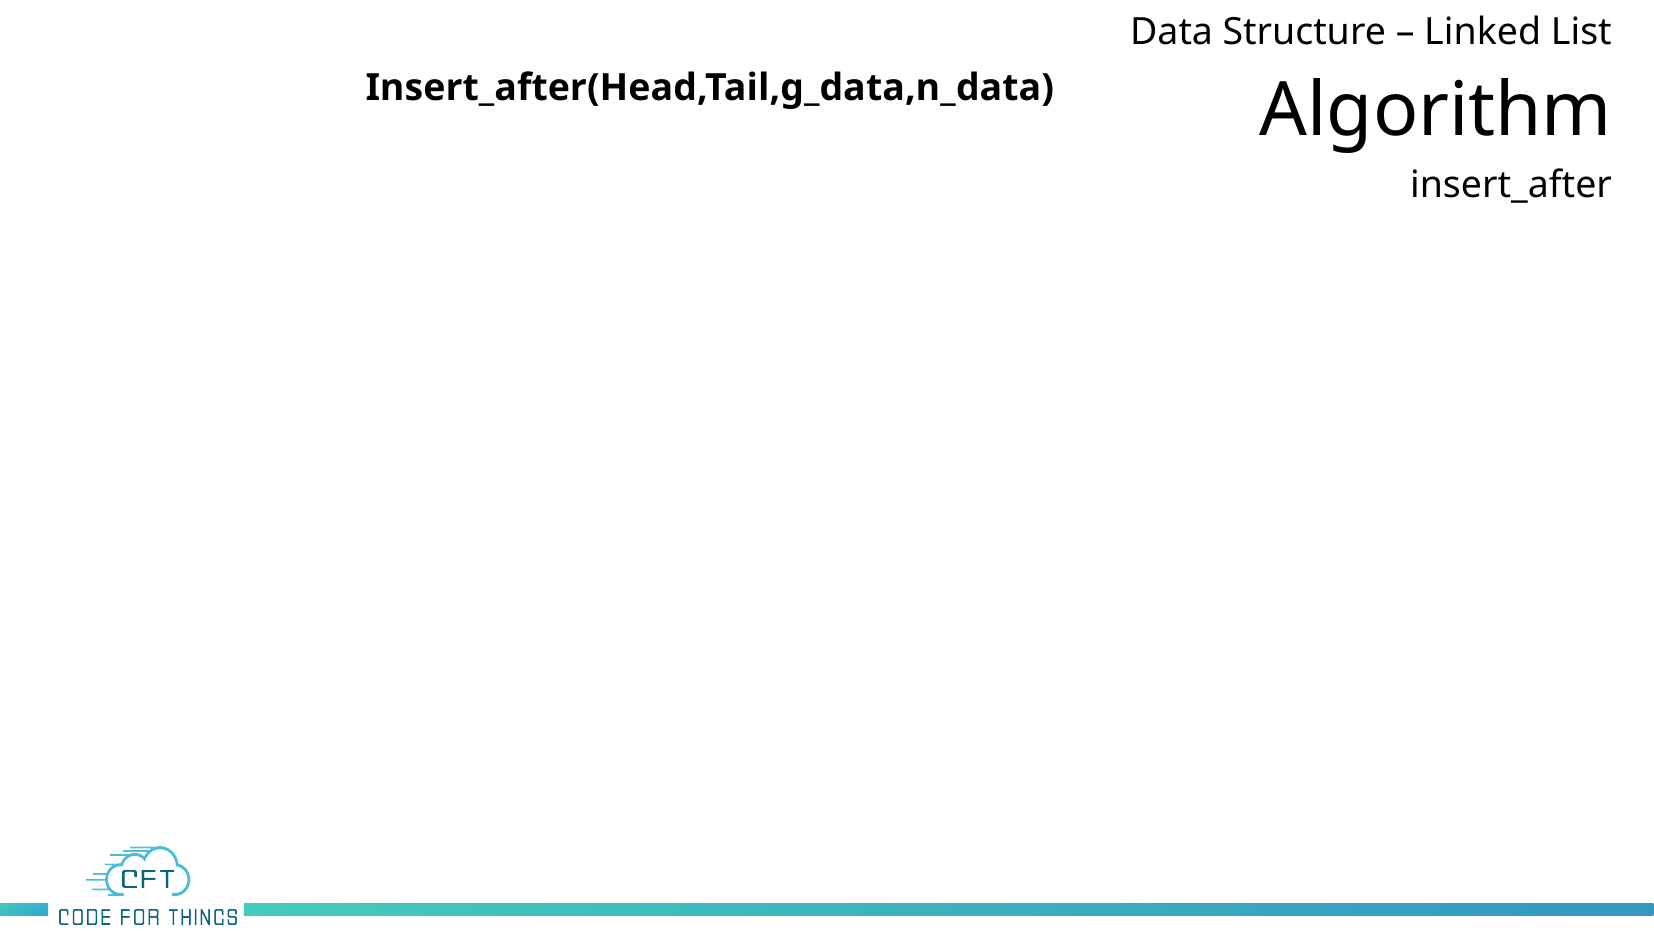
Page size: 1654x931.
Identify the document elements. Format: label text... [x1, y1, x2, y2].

picture [59, 846, 237, 925]
title Data Structure – Linked List Algorithm insert_after [1093, 0, 1613, 216]
text_box Insert_after(Head,Tail,g_data,n_data) [350, 53, 1170, 171]
